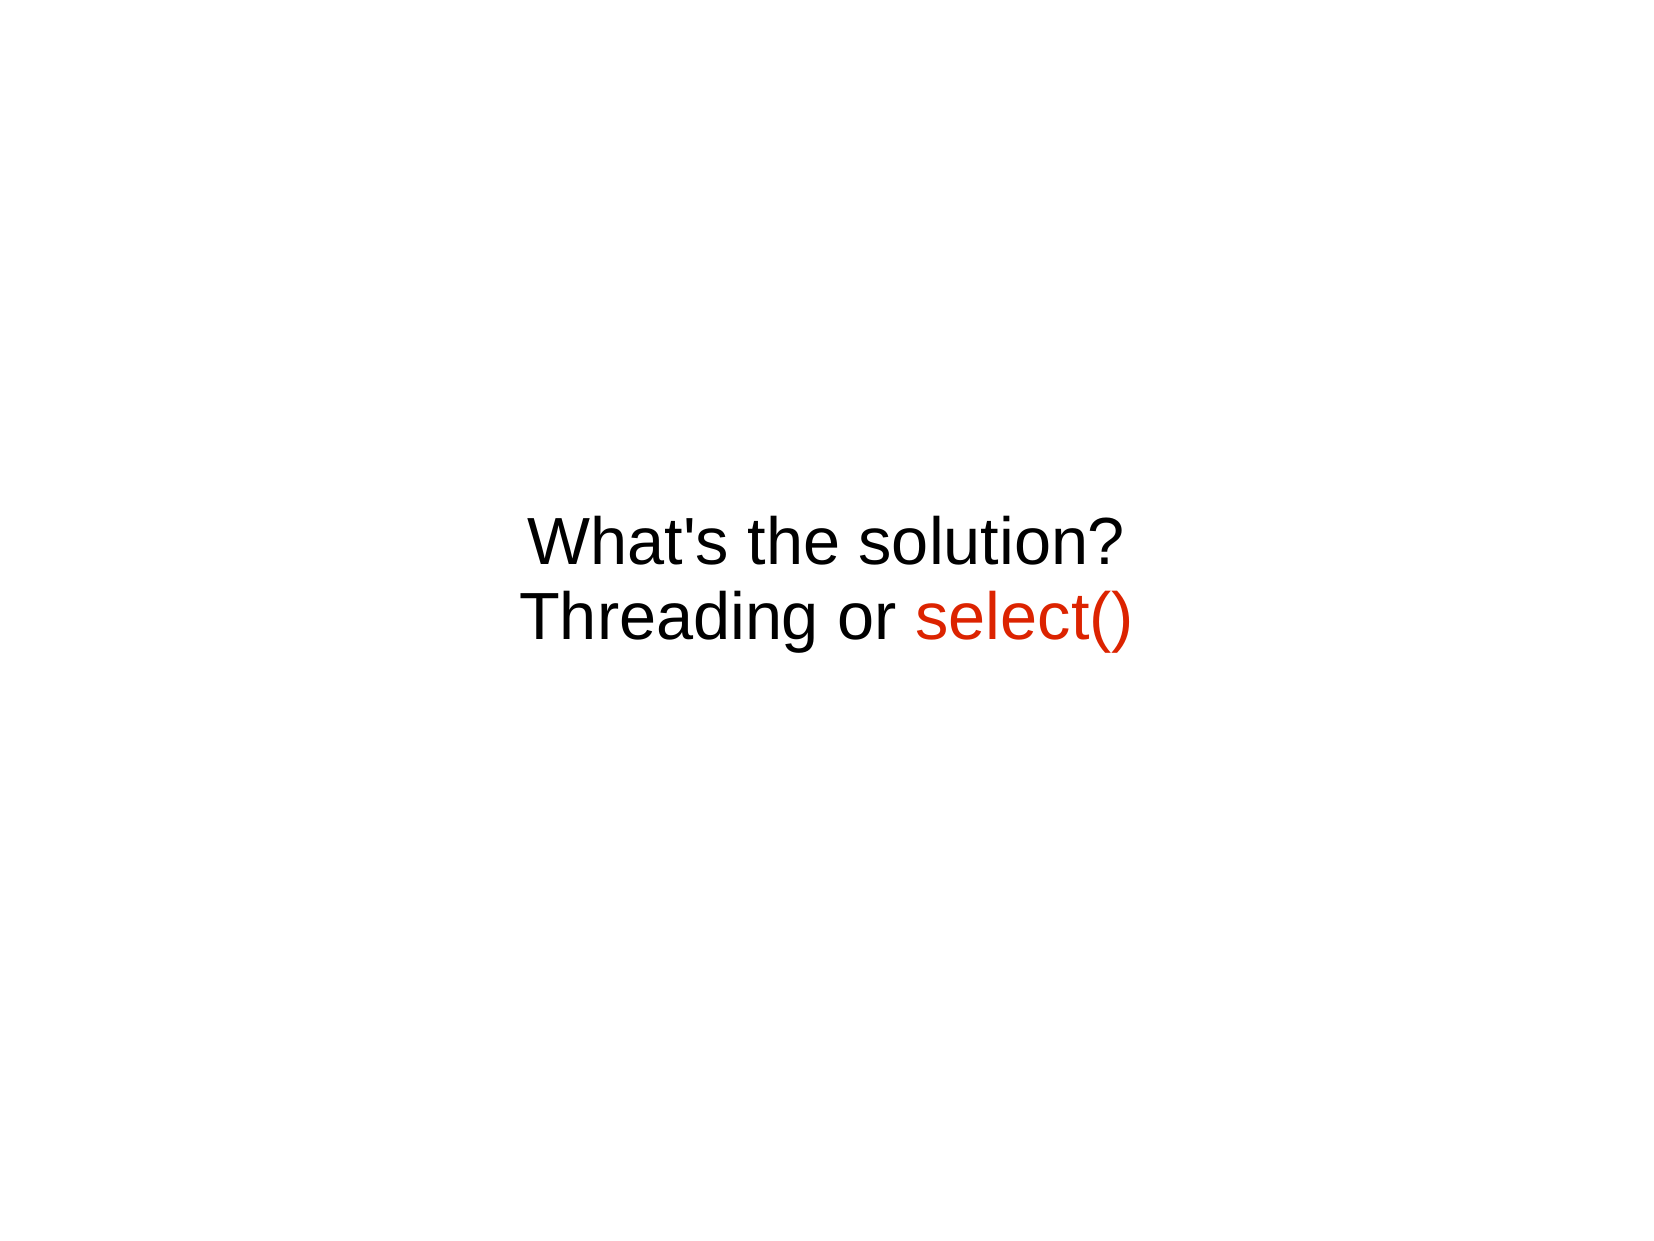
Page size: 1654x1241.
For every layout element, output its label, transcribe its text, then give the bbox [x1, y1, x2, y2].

subtitle What's the solution? Threading or select() [82, 49, 1571, 1109]
